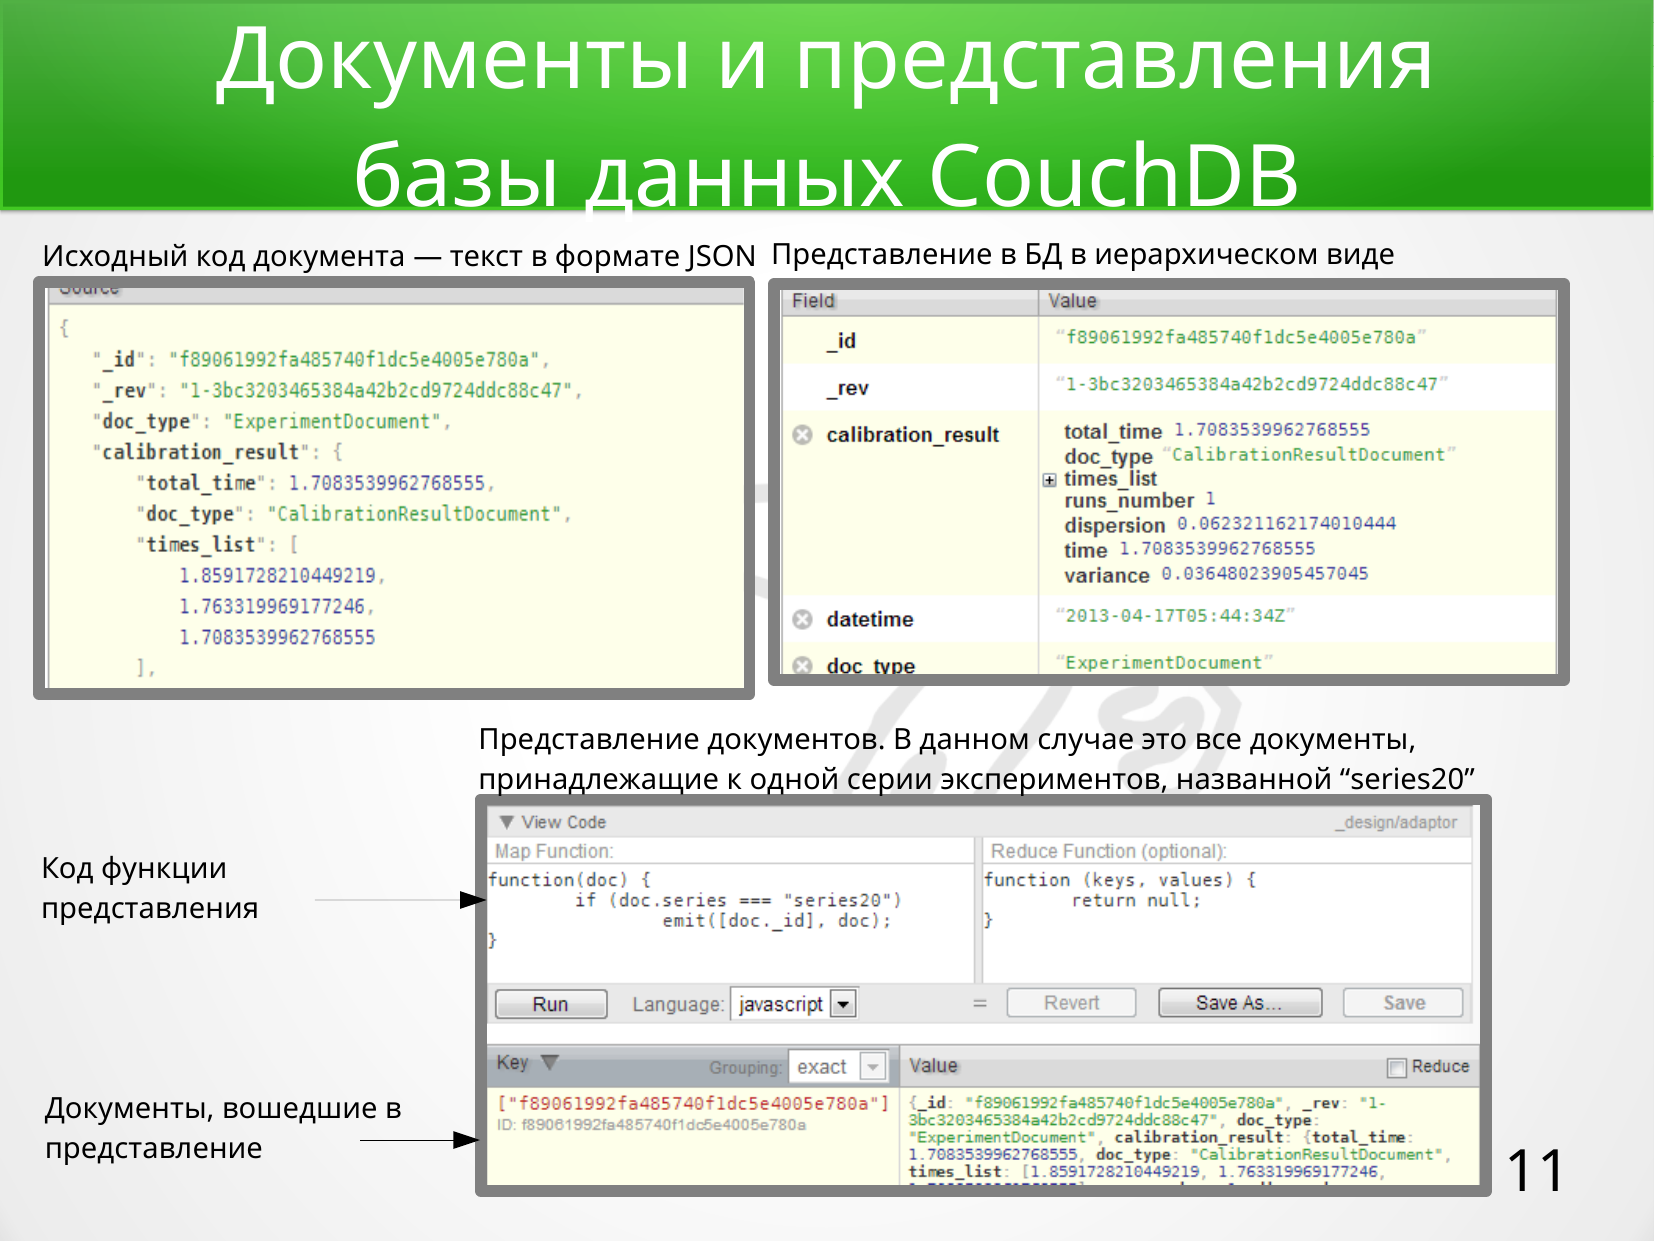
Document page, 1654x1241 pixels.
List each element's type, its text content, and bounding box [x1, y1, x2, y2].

picture [486, 805, 1481, 1186]
text_box Представление в БД в иерархическом виде [756, 225, 1368, 276]
text_box Документы, вошедшие в представление [30, 1079, 481, 1141]
text_box Исходный код документа — текст в формате JSON [27, 228, 734, 279]
picture [228, 901, 475, 949]
text_box Код функции представления [26, 840, 387, 901]
title Документы и представления базы данных CouchDB [82, 10, 1571, 219]
picture [780, 290, 1559, 674]
picture [228, 305, 1443, 899]
text_box Представление документов. В данном случае это все документы, принадлежащие к одной серии экспериментов, названной “series20” [463, 710, 1601, 805]
picture [45, 288, 744, 688]
